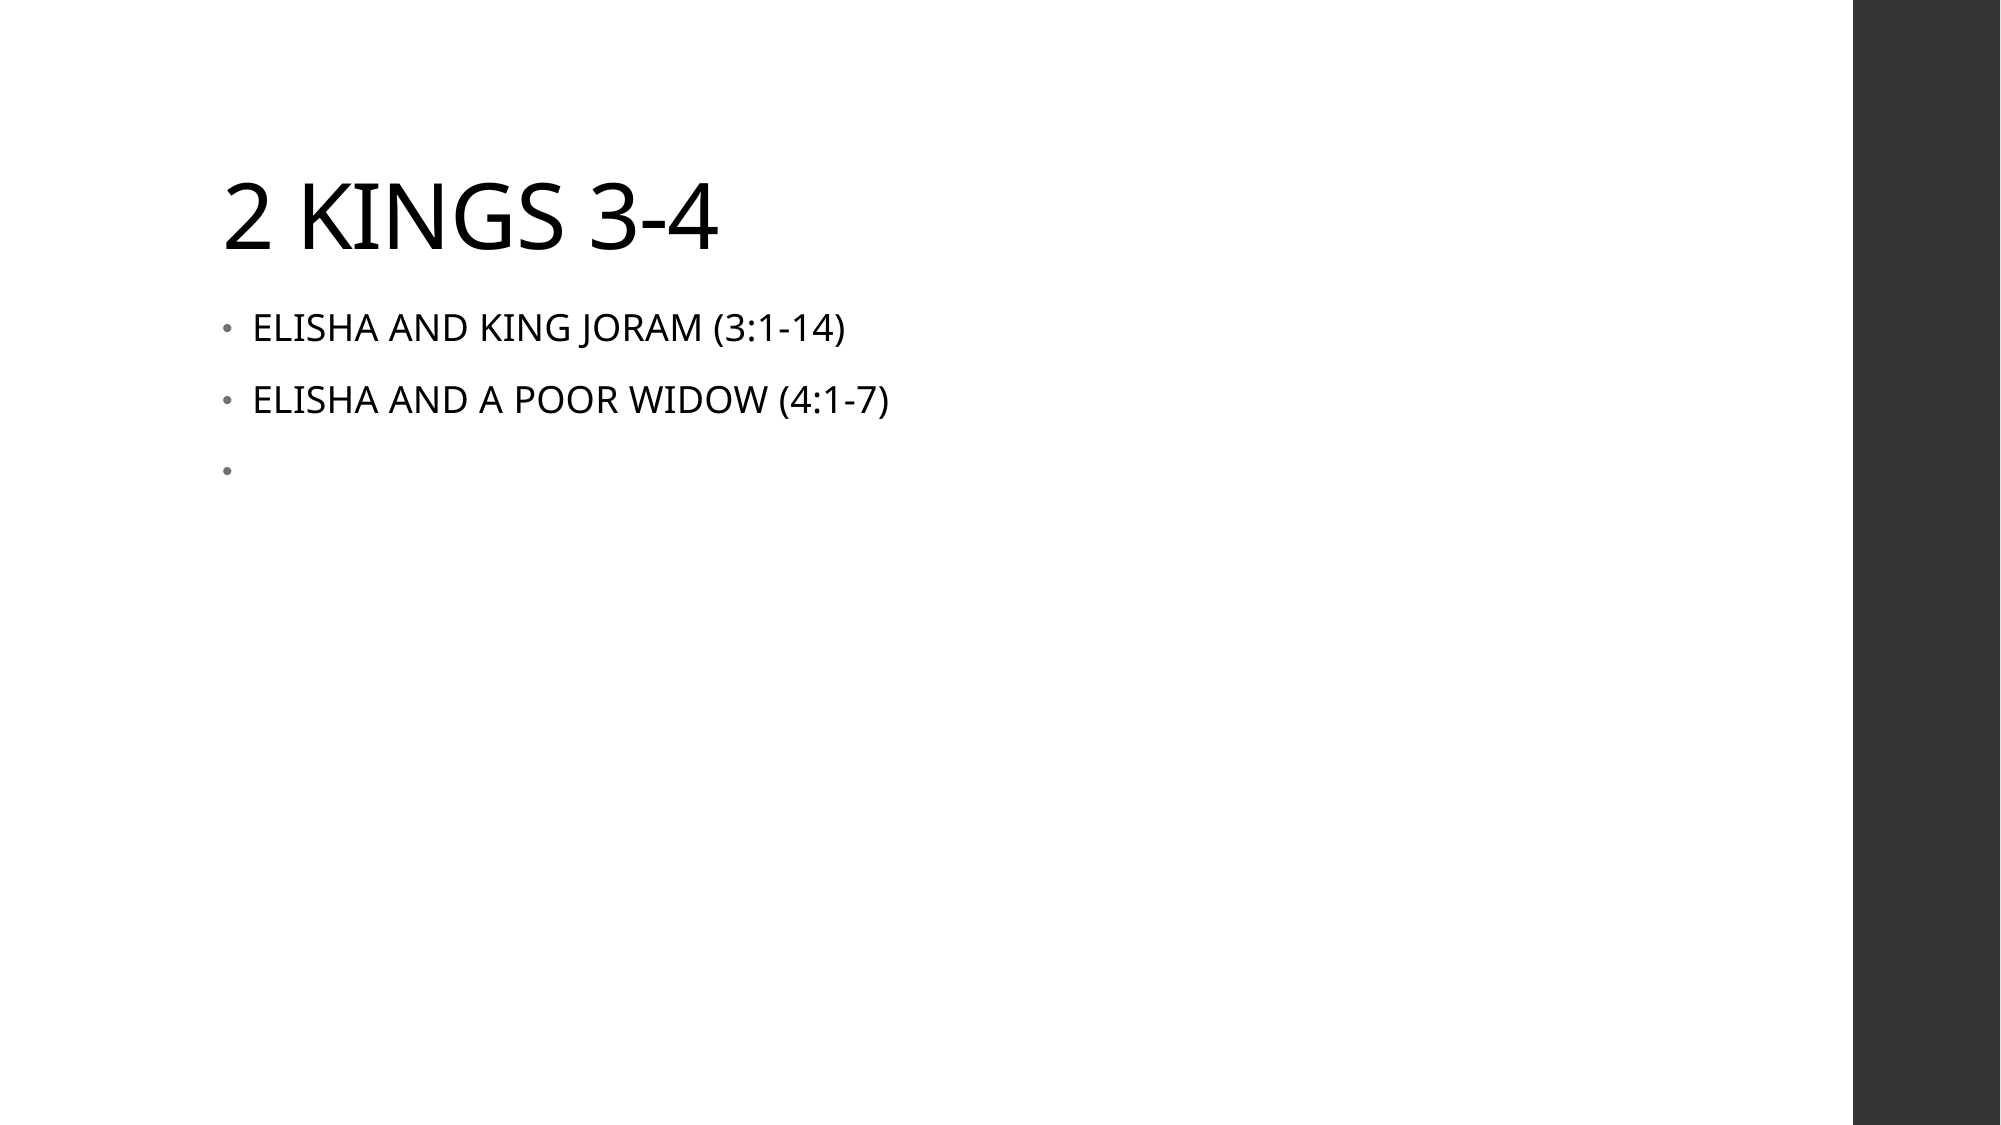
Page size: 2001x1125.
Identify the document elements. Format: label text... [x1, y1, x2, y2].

list ELISHA AND KING JORAM (3:1-14) ELISHA AND A POOR WIDOW (4:1-7) [206, 299, 1617, 1014]
title 2 KINGS 3-4 [206, 60, 1797, 278]
